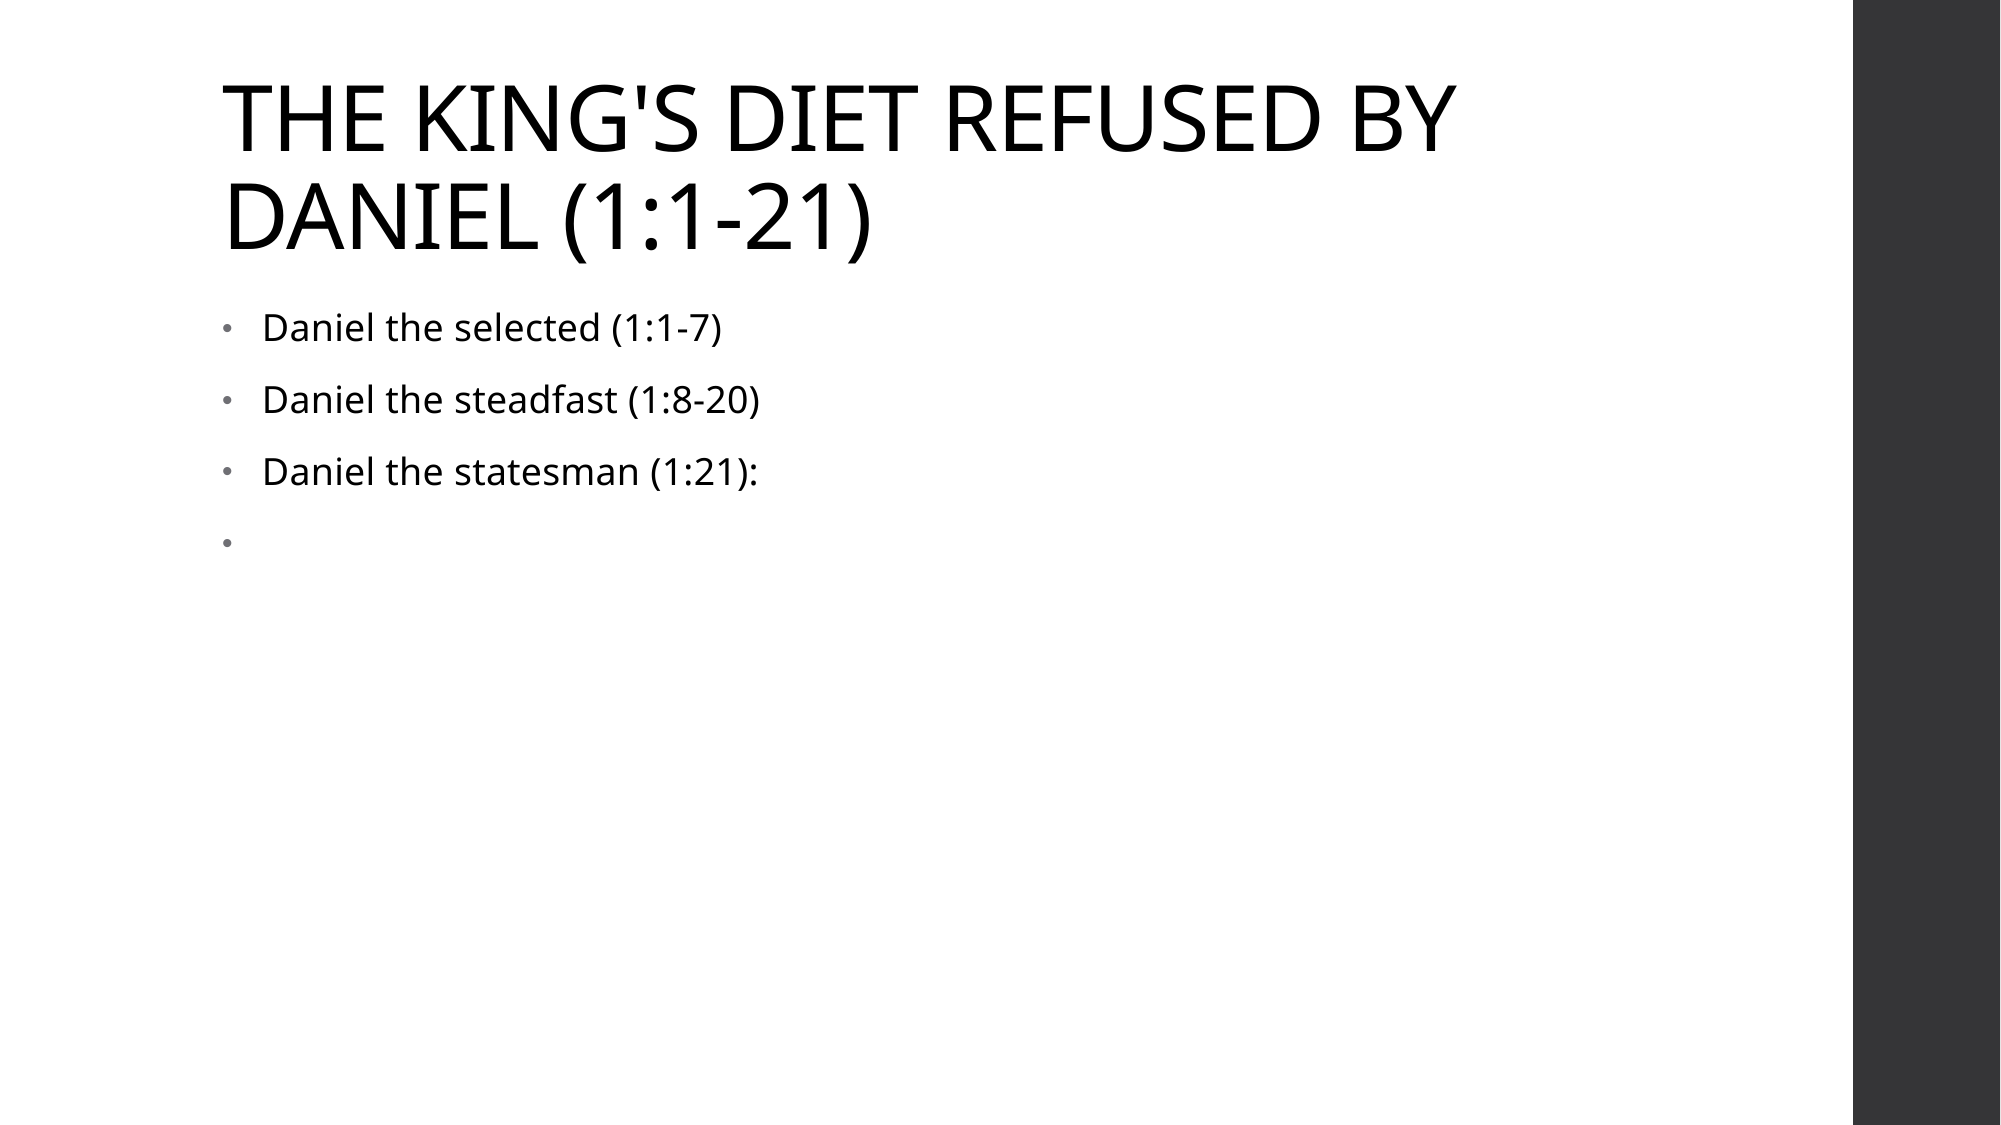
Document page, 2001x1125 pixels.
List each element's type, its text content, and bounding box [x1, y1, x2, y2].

title THE KING'S DIET REFUSED BY DANIEL (1:1-21) [206, 60, 1797, 278]
list Daniel the selected (1:1-7) Daniel the steadfast (1:8-20) Daniel the statesman (1:21): [206, 299, 1617, 1014]
